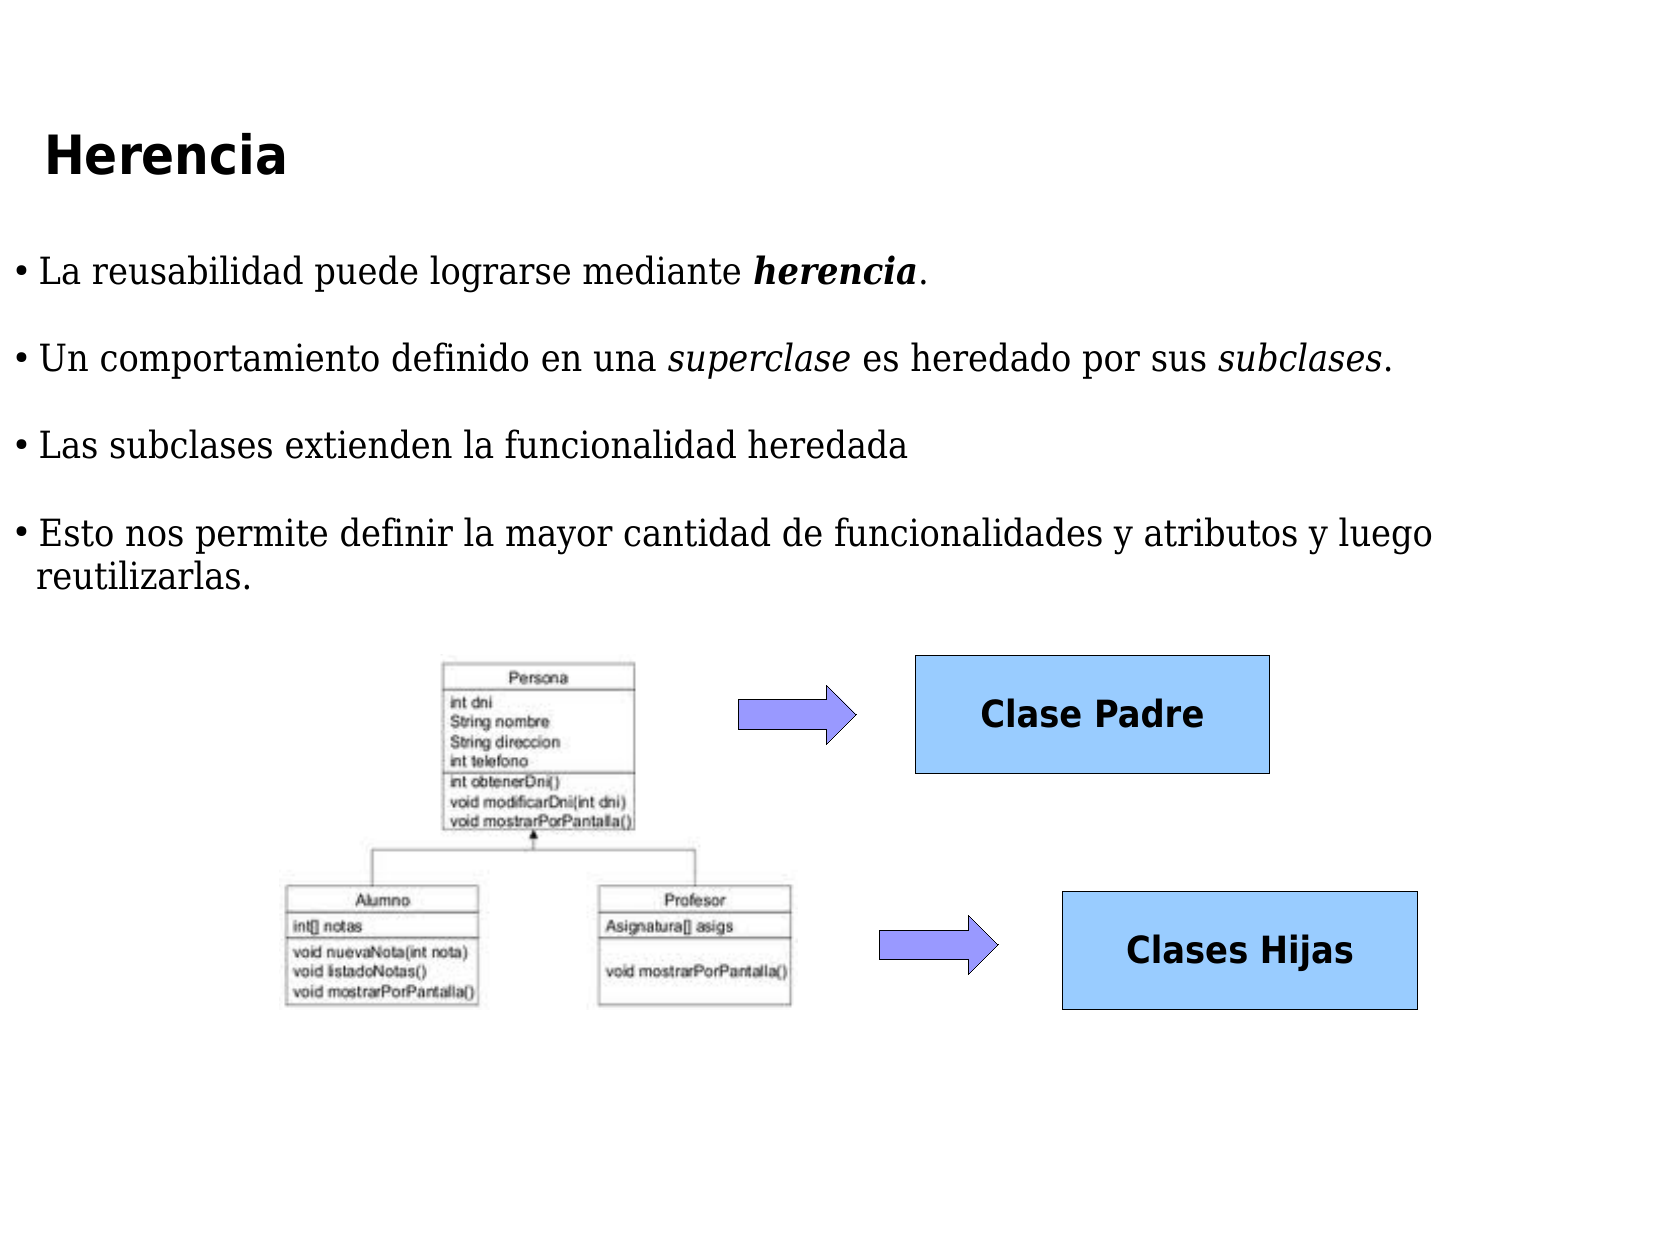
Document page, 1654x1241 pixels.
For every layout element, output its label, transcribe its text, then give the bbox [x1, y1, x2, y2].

text_box [879, 915, 999, 975]
text_box Clases Hijas [1062, 891, 1418, 1010]
text_box Clase Padre [915, 655, 1270, 774]
text_box La reusabilidad puede lograrse mediante herencia. Un comportamiento definido en una superclase es heredado por sus subclases. Las subclases extienden la funcionalidad heredada Esto nos permite definir la mayor cantidad de funcionalidades y atributos y luego reutilizarlas. [0, 242, 1654, 610]
text_box [738, 685, 857, 745]
text_box Herencia [29, 117, 1625, 196]
picture [279, 654, 798, 1010]
